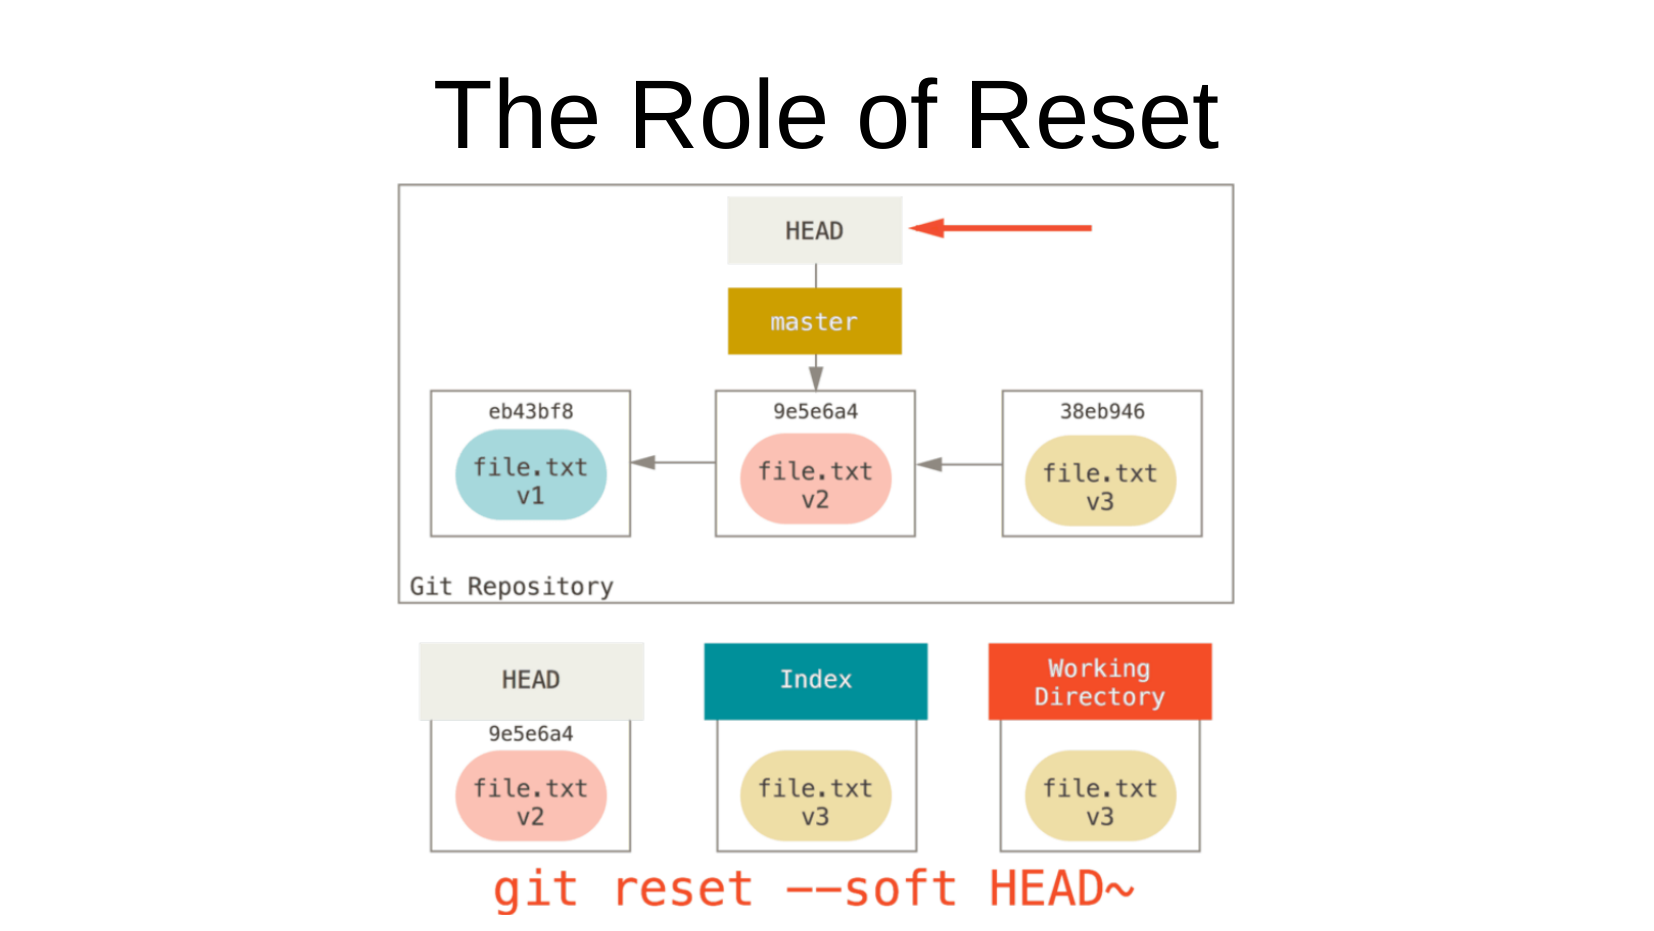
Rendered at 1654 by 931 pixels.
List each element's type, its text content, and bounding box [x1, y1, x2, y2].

picture [390, 179, 1238, 915]
title The Role of Reset [82, 37, 1571, 193]
